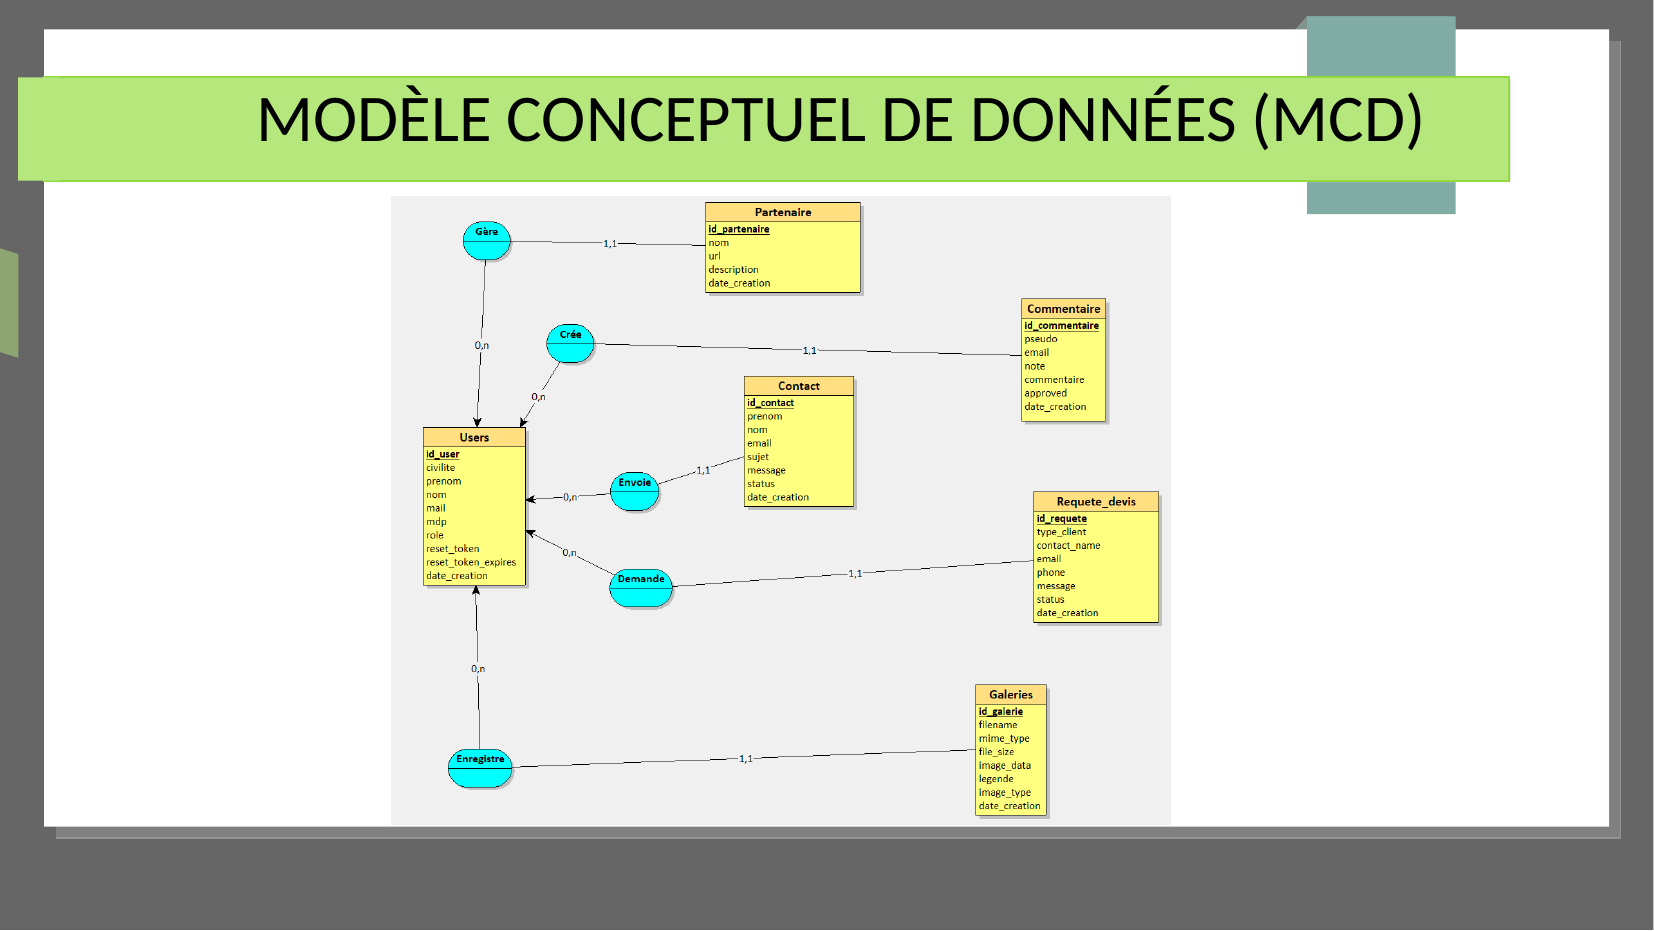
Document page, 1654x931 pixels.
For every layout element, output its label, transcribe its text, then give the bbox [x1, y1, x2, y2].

picture [391, 196, 1171, 825]
title MODÈLE CONCEPTUEL DE DONNÉES (MCD) [82, 37, 1571, 193]
